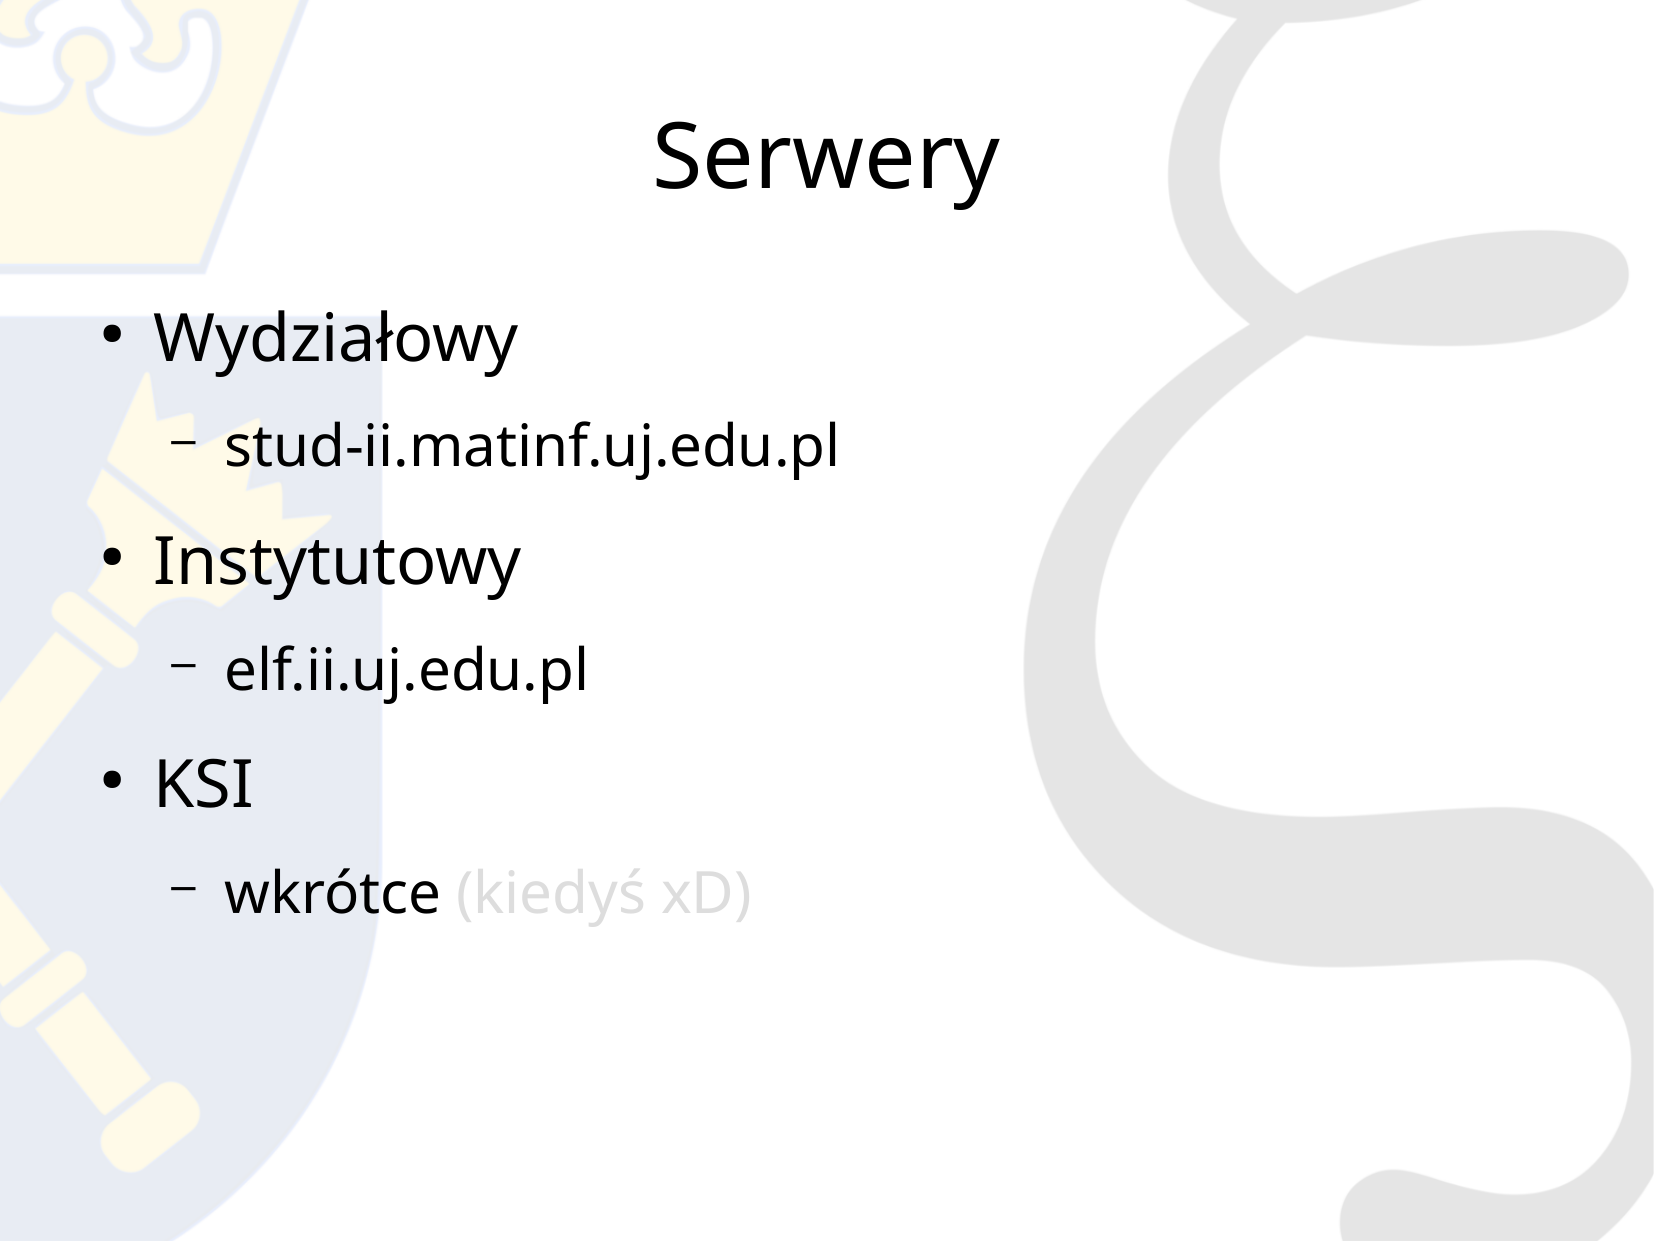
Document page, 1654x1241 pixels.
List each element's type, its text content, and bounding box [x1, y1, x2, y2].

title Serwery [82, 49, 1571, 257]
list Wydziałowy stud-ii.matinf.uj.edu.pl Instytutowy elf.ii.uj.edu.pl KSI wkrótce (kiedyś xD) [82, 290, 1571, 1010]
picture [0, 0, 1654, 1241]
